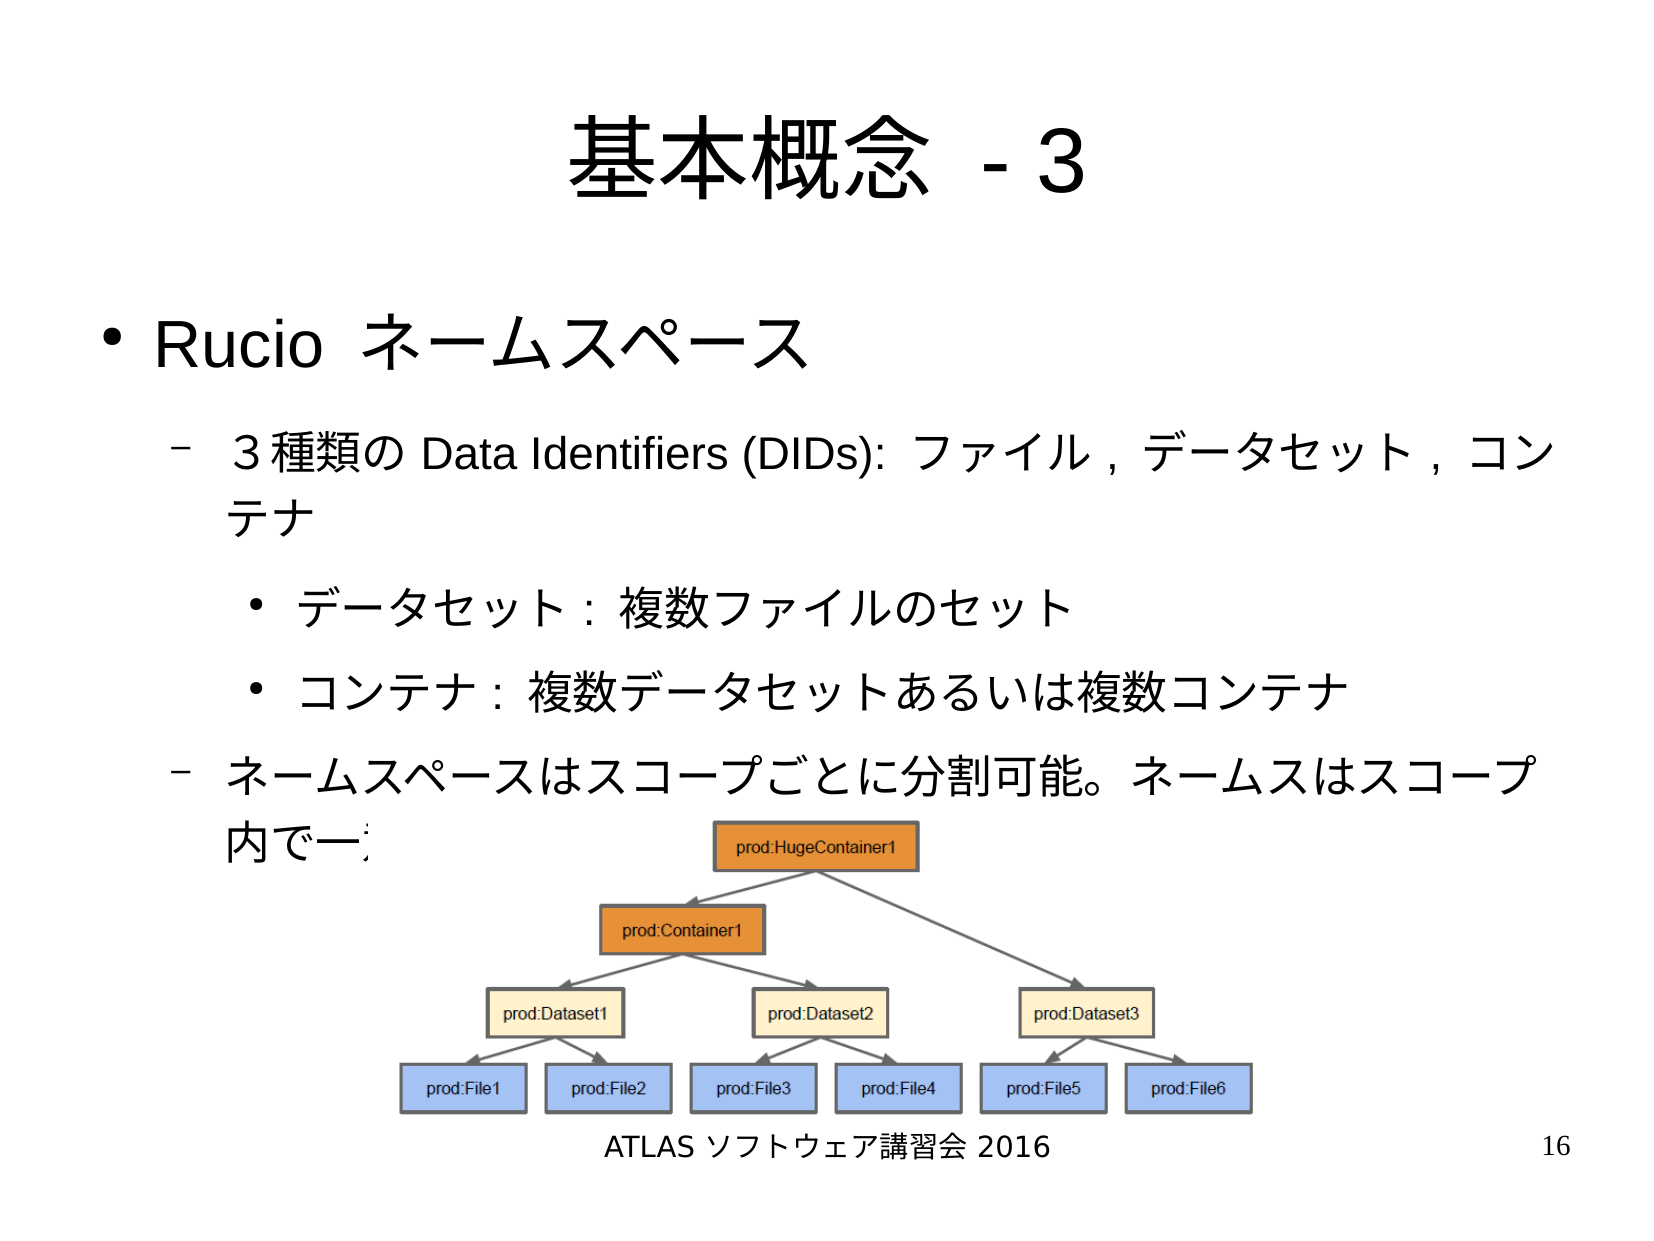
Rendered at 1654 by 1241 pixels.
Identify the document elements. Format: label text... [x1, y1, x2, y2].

title 基本概念 - 3 [82, 49, 1571, 257]
list Rucio ネームスペース ３種類のData Identifiers (DIDs): ファイル, データセット, コンテナ データセット: 複数ファイルのセット コンテナ: 複数データセットあるいは複数コンテナ ネームスペースはスコープごとに分割可能。ネームスはスコープ内で一意。DID はスコープやネームで識別可能 [82, 290, 1561, 1201]
picture [368, 809, 1276, 1127]
